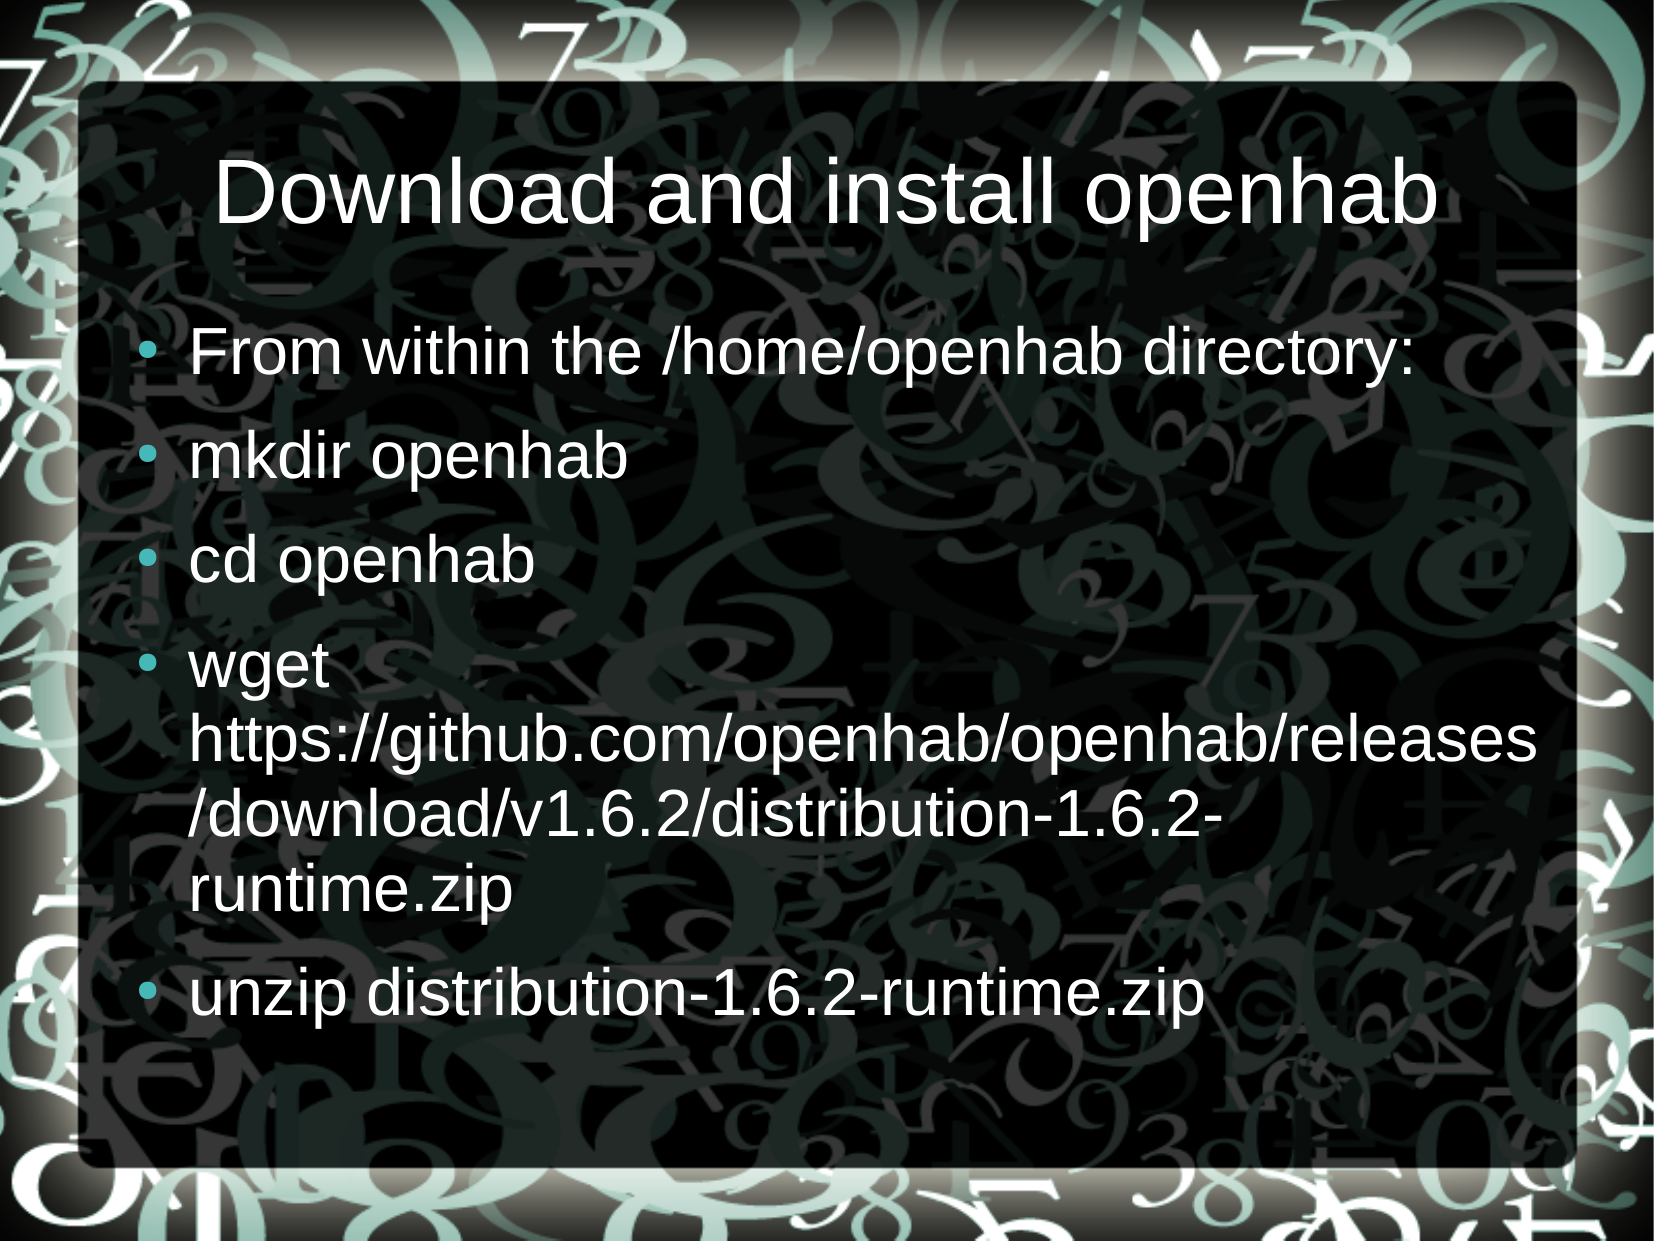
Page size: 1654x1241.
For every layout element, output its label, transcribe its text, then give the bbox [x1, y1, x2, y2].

title Download and install openhab [82, 88, 1571, 296]
list From within the /home/openhab directory: mkdir openhab cd openhab wget https://github.com/openhab/openhab/releases/download/v1.6.2/distribution-1.6.2-runtime.zip unzip distribution-1.6.2-runtime.zip [118, 313, 1542, 1029]
picture [0, 0, 1654, 1241]
